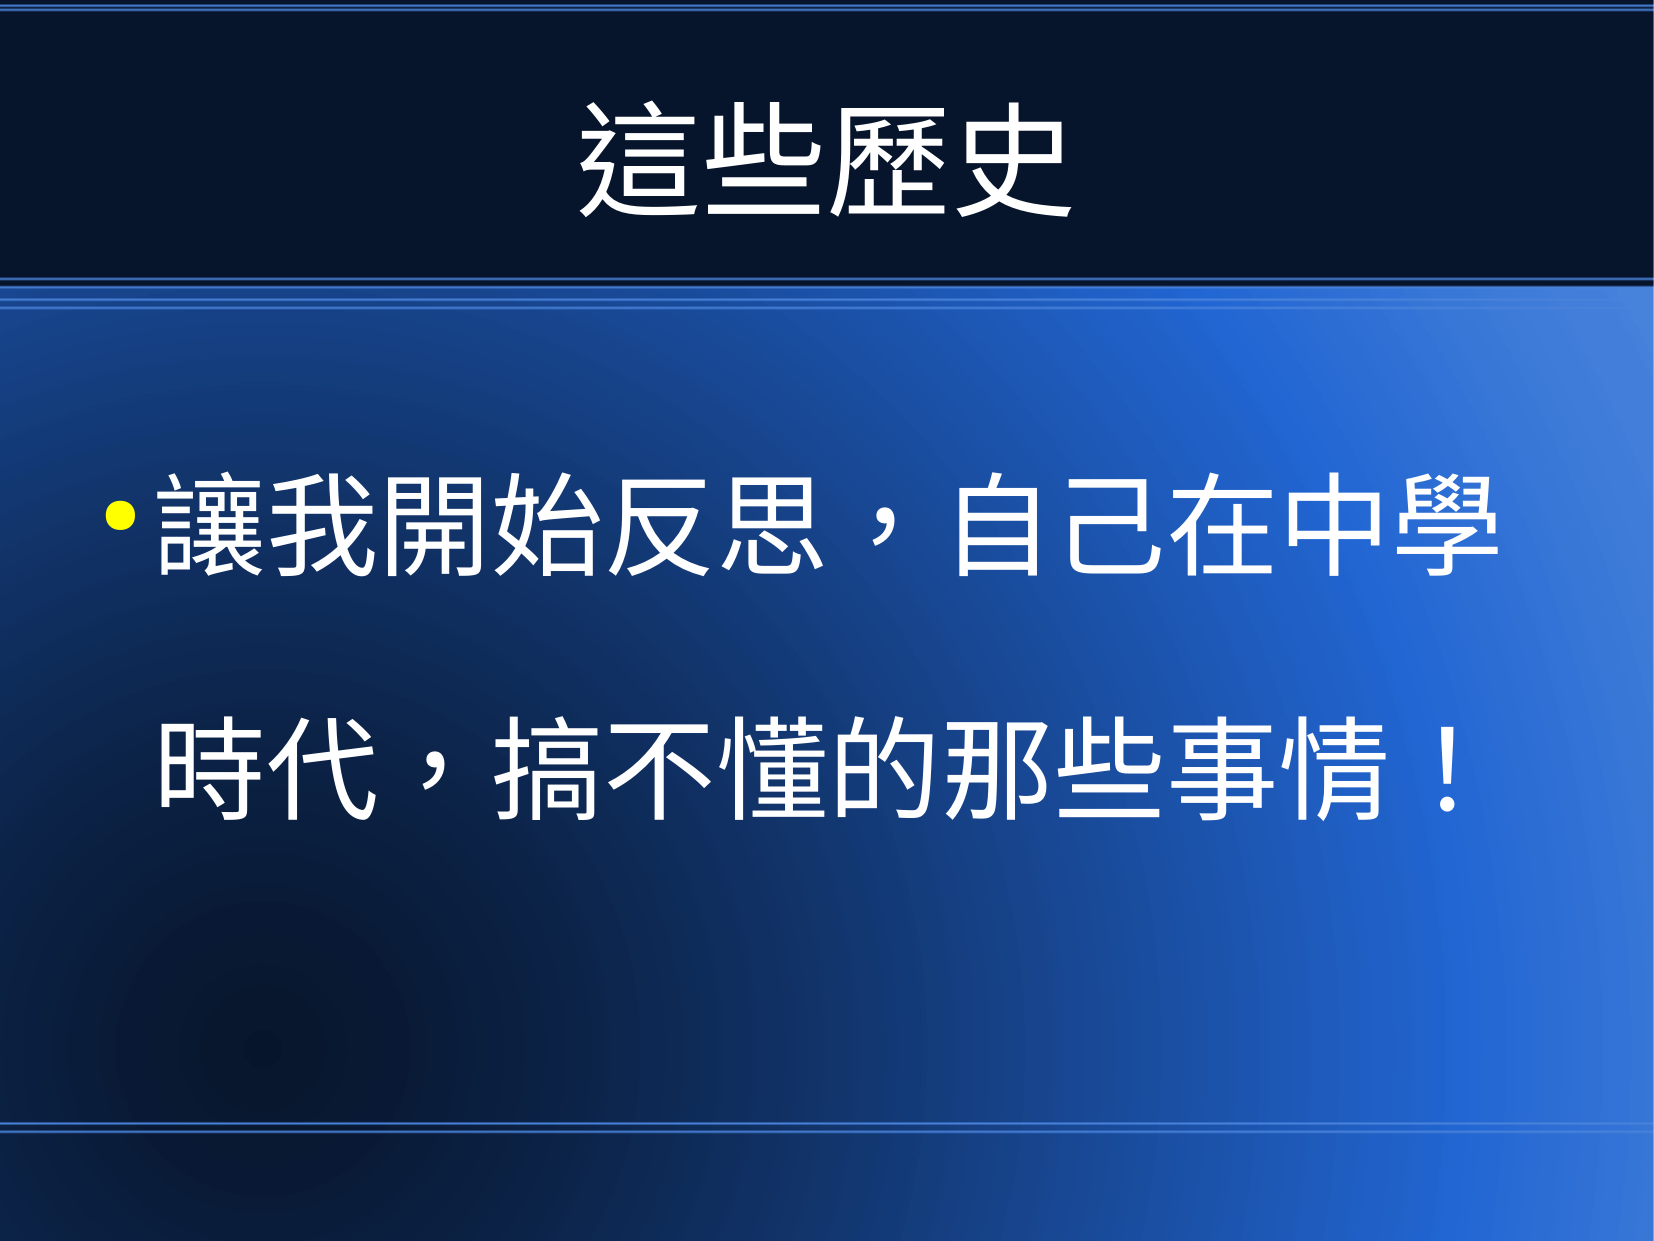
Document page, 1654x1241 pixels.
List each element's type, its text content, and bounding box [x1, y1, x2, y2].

title 這些歷史 [82, 49, 1571, 257]
picture [0, 0, 1654, 1241]
list 讓我開始反思，自己在中學時代，搞不懂的那些事情！ [82, 355, 1571, 1241]
